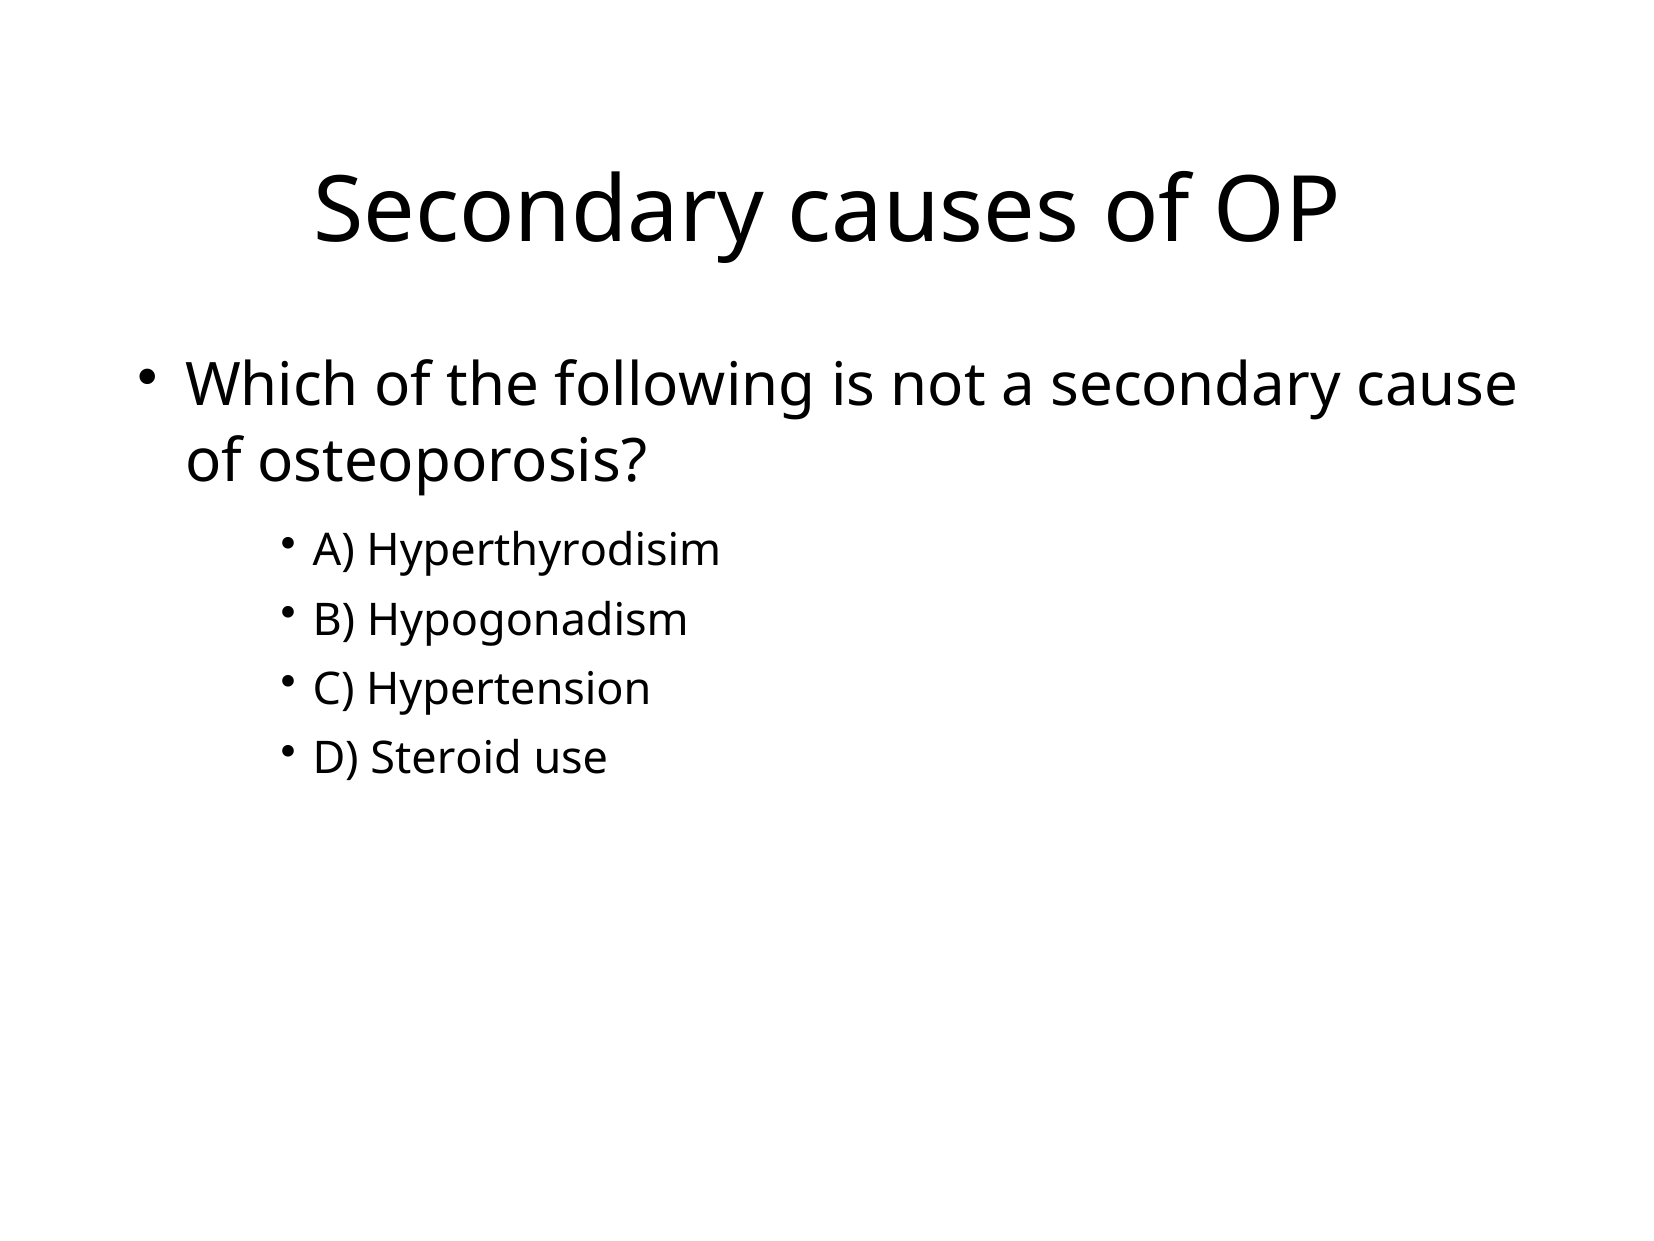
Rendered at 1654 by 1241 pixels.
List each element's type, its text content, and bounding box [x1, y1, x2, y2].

list Which of the following is not a secondary cause of osteoporosis? A) Hyperthyrodisim B) Hypogonadism C) Hypertension D) Steroid use [121, 344, 1534, 785]
title Secondary causes of OP [121, 155, 1534, 258]
